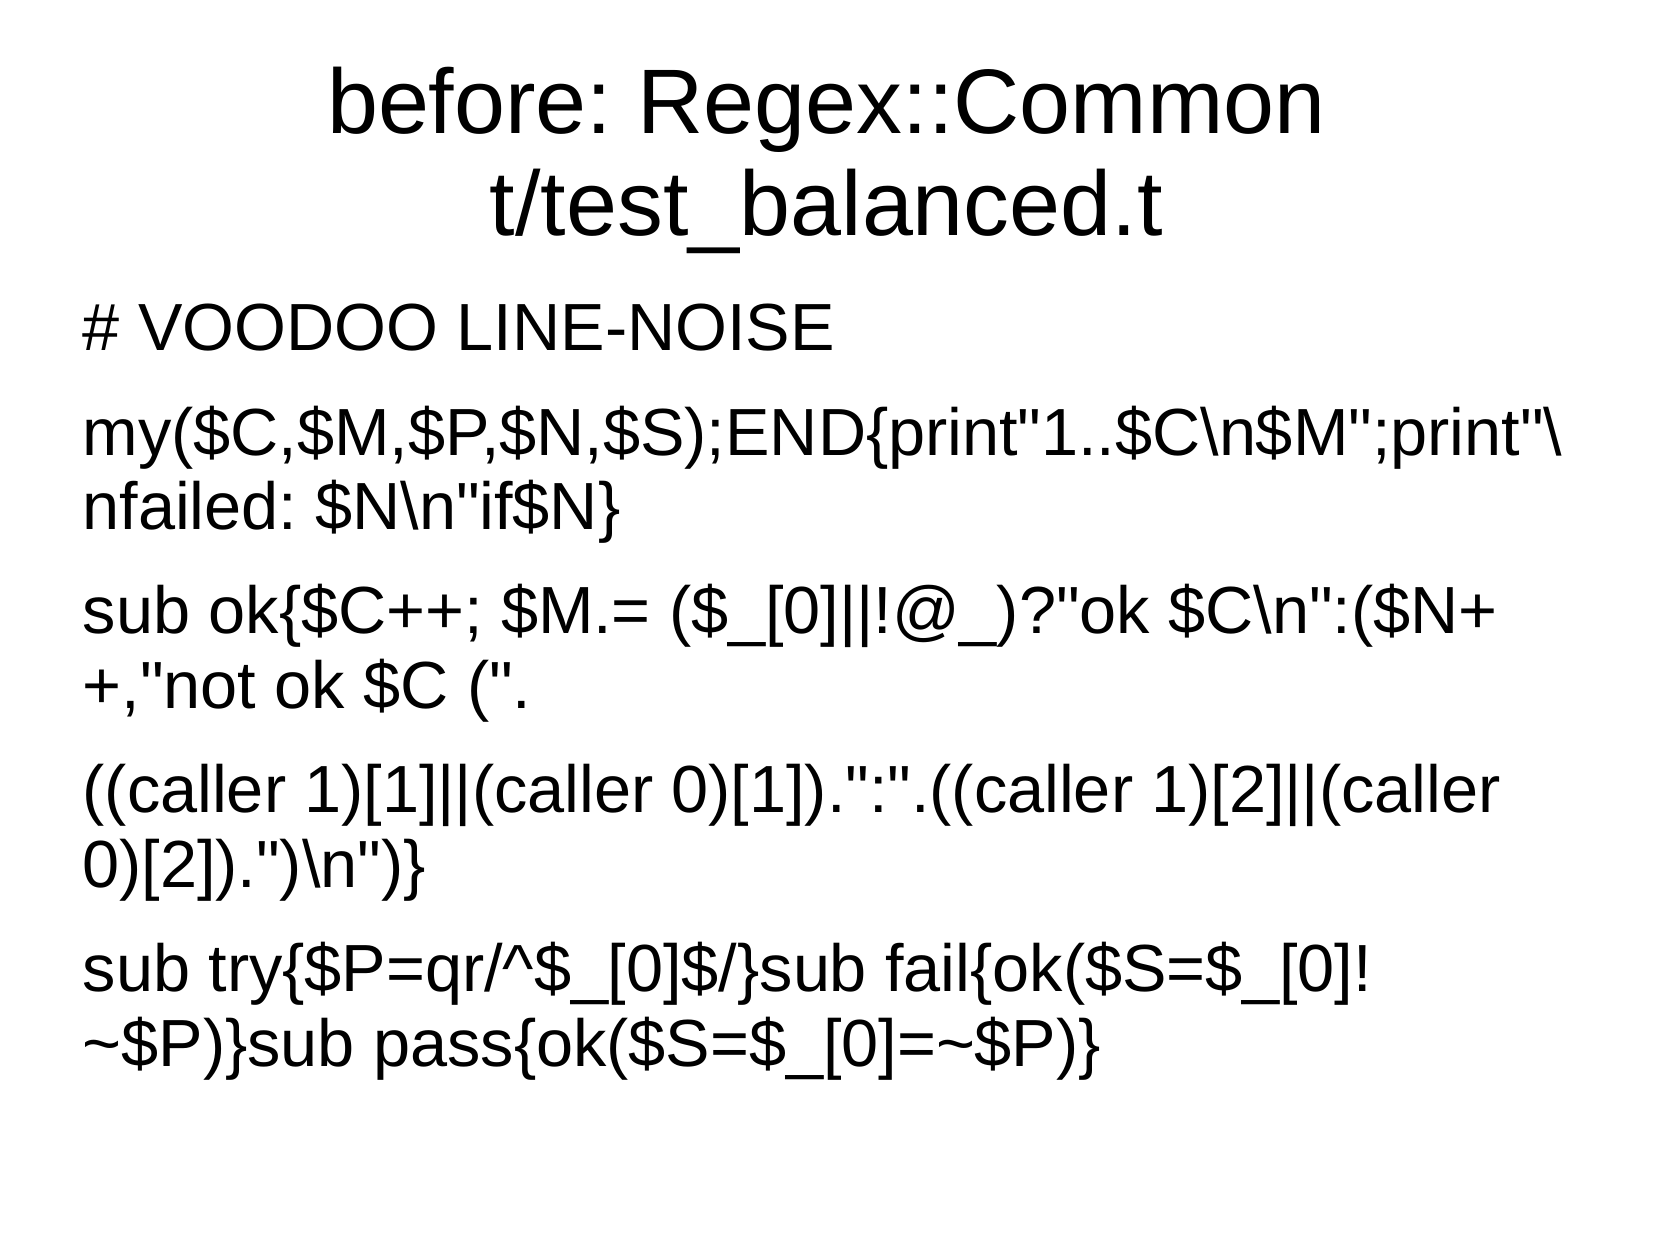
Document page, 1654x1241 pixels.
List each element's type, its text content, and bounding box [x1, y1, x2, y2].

title before: Regex::Common t/test_balanced.t [82, 49, 1571, 257]
list # VOODOO LINE-NOISE my($C,$M,$P,$N,$S);END{print"1..$C\n$M";print"\nfailed: $N\n"if$N} sub ok{$C++; $M.= ($_[0]||!@_)?"ok $C\n":($N++,"not ok $C (". ((caller 1)[1]||(caller 0)[1]).":".((caller 1)[2]||(caller 0)[2]).")\n")} sub try{$P=qr/^$_[0]$/}sub fail{ok($S=$_[0]!~$P)}sub pass{ok($S=$_[0]=~$P)} [82, 290, 1571, 1109]
